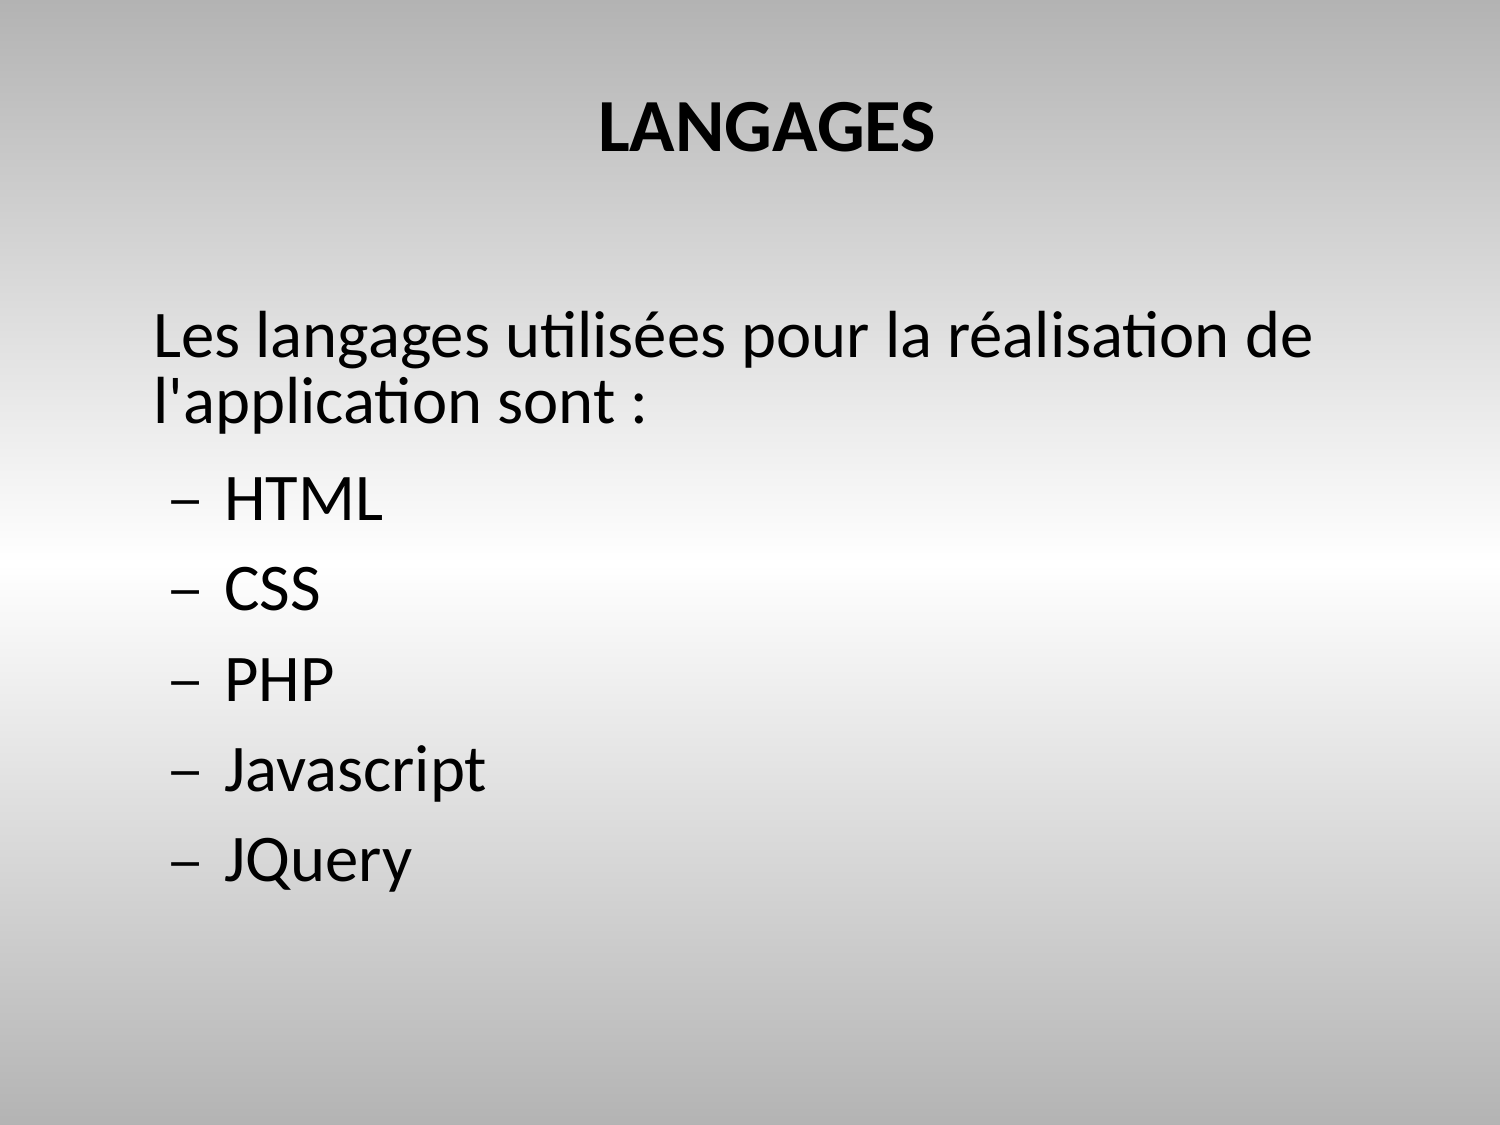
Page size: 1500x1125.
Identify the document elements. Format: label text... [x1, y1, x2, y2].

list Les langages utilisées pour la réalisation de l'application sont : HTML CSS PHP Javascript JQuery [82, 307, 1500, 1107]
title LANGAGES [129, 11, 1405, 253]
